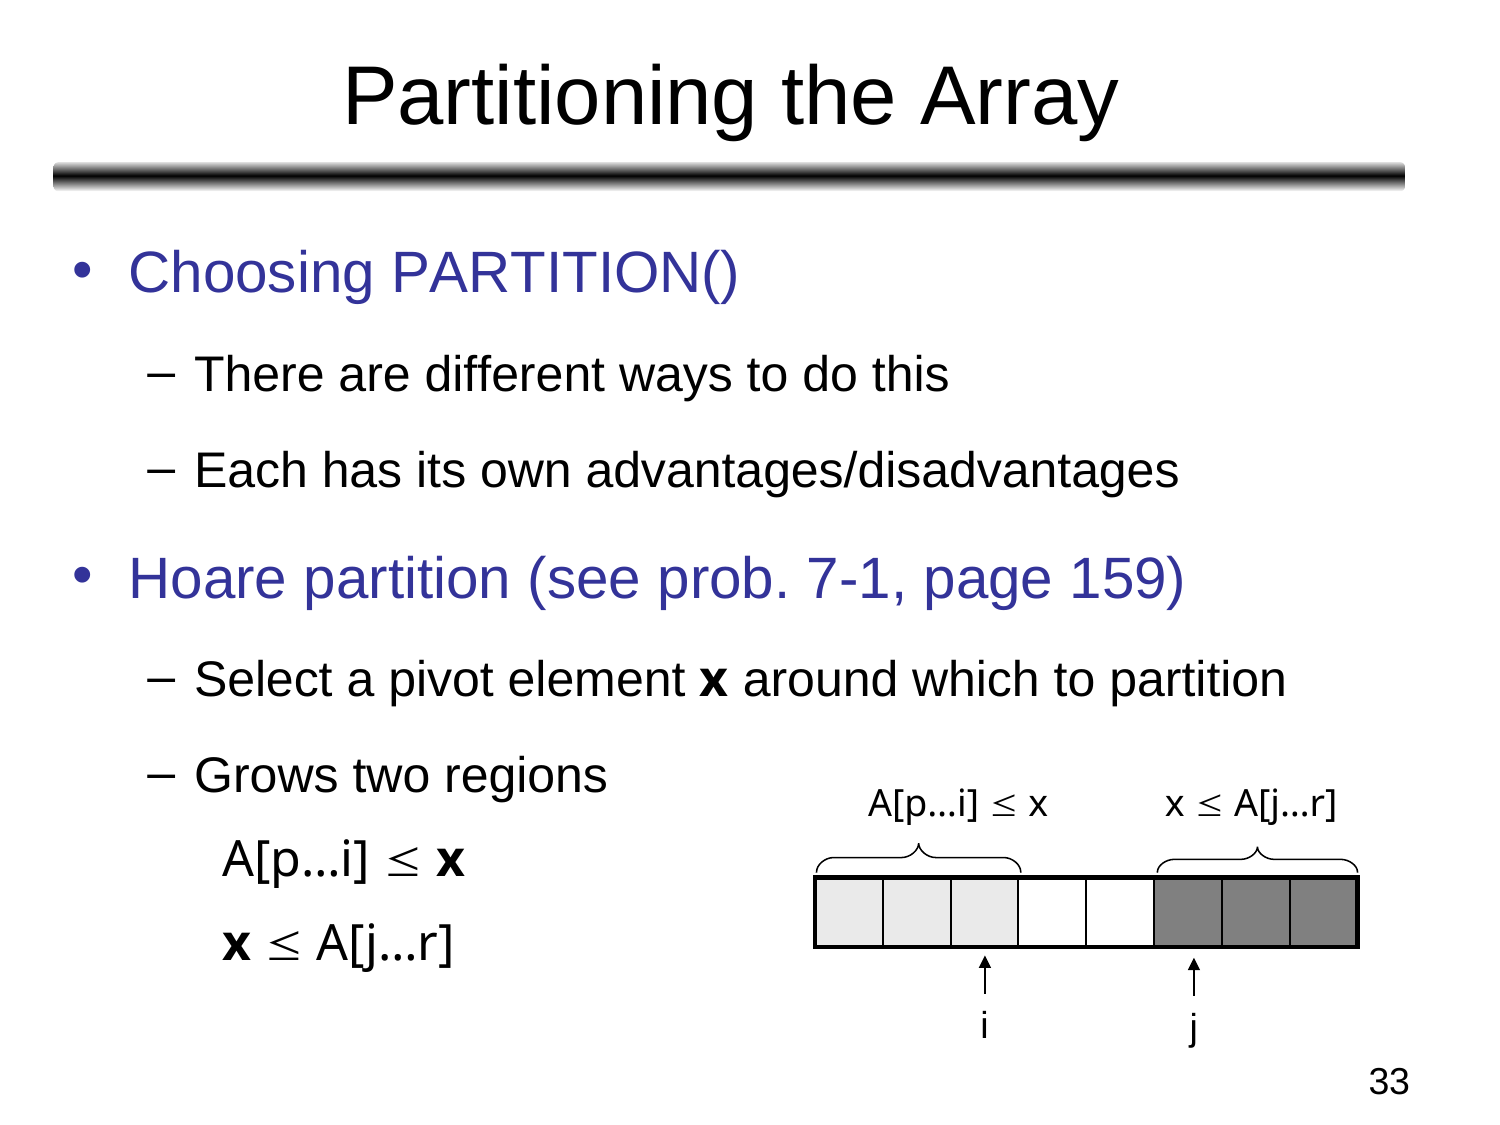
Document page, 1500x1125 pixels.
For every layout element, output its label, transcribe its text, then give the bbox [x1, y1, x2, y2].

text_box i [965, 992, 1004, 1054]
text_box [952, 880, 1017, 945]
text_box [1223, 880, 1289, 945]
text_box [817, 880, 882, 945]
text_box [884, 880, 950, 945]
title Partitioning the Array [55, 16, 1406, 166]
text_box A[p…i]  x [853, 770, 1073, 832]
text_box j [1174, 995, 1213, 1056]
text_box [1291, 880, 1355, 945]
list Choosing PARTITION() There are different ways to do this Each has its own advantages/disadvantages Hoare partition (see prob. 7-1, page 159) Select a pivot element x around which to partition Grows two regions A[p…i]  x x  A[j…r] [57, 199, 1408, 1032]
text_box [1155, 880, 1221, 945]
text_box x  A[j…r] [1150, 770, 1353, 832]
